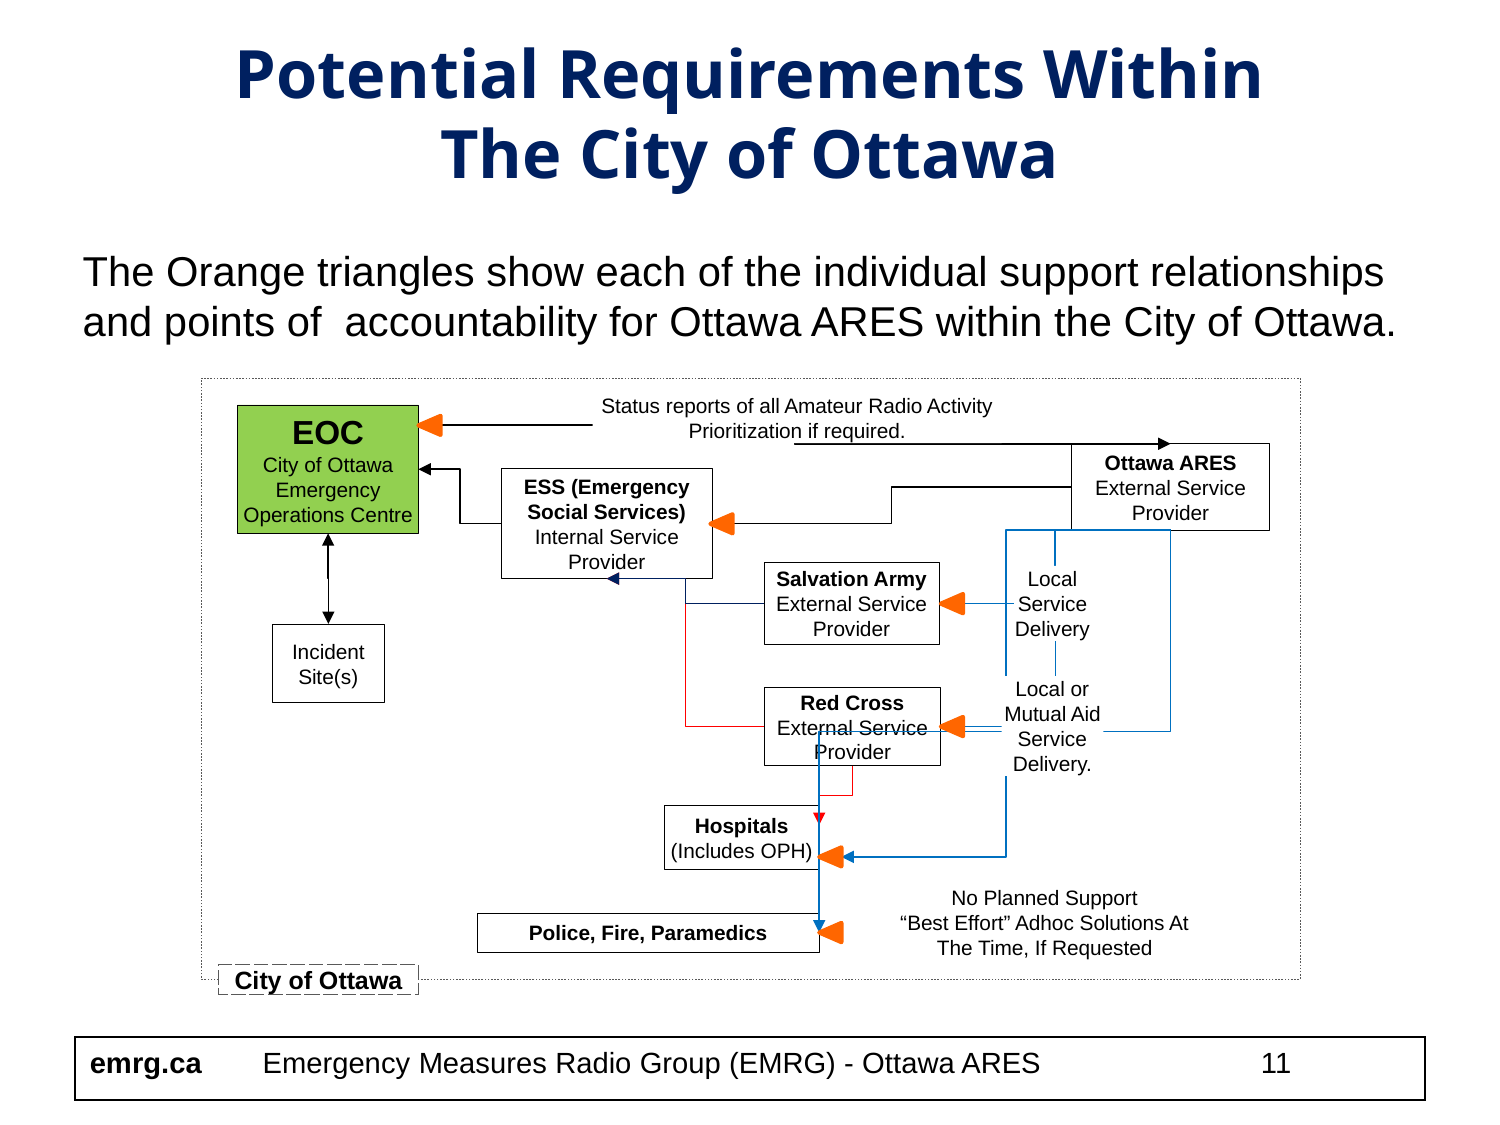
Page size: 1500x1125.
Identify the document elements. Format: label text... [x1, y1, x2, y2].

text_box [819, 847, 842, 867]
text_box ESS (Emergency Social Services) Internal Service Provider [501, 468, 712, 579]
title Potential Requirements Within The City of Ottawa [75, 24, 1425, 213]
text_box Salvation Army External Service Provider [764, 562, 939, 645]
text_box [418, 415, 441, 435]
text_box The Orange triangles show each of the individual support relationships and points of accountability for Ottawa ARES within the City of Ottawa. [67, 237, 1425, 353]
text_box No Planned Support “Best Effort” Adhoc Solutions At The Time, If Requested [889, 877, 1200, 968]
slide_number <number> [1246, 1037, 1425, 1103]
text_box [819, 922, 842, 943]
text_box Police, Fire, Paramedics [476, 913, 820, 952]
text_box [940, 716, 964, 737]
text_box EOC City of Ottawa Emergency Operations Centre [237, 404, 419, 534]
footer Emergency Measures Radio Group (EMRG) - Ottawa ARES [247, 1037, 1238, 1103]
text_box Status reports of all Amateur Radio Activity Prioritization if required. [592, 393, 1002, 444]
text_box Red Cross External Service Provider [763, 687, 941, 766]
text_box City of Ottawa [218, 964, 419, 995]
text_box [710, 514, 733, 534]
text_box Ottawa ARES External Service Provider [1071, 443, 1270, 531]
text_box Red Cross External Service Provider [820, 732, 941, 766]
text_box Hospitals (Includes OPH) [664, 805, 818, 870]
text_box [940, 594, 964, 614]
text_box Incident Site(s) [272, 623, 385, 703]
text_box Local or Mutual Aid Service Delivery. [1001, 676, 1104, 776]
text_box Local Service Delivery [1014, 565, 1091, 641]
